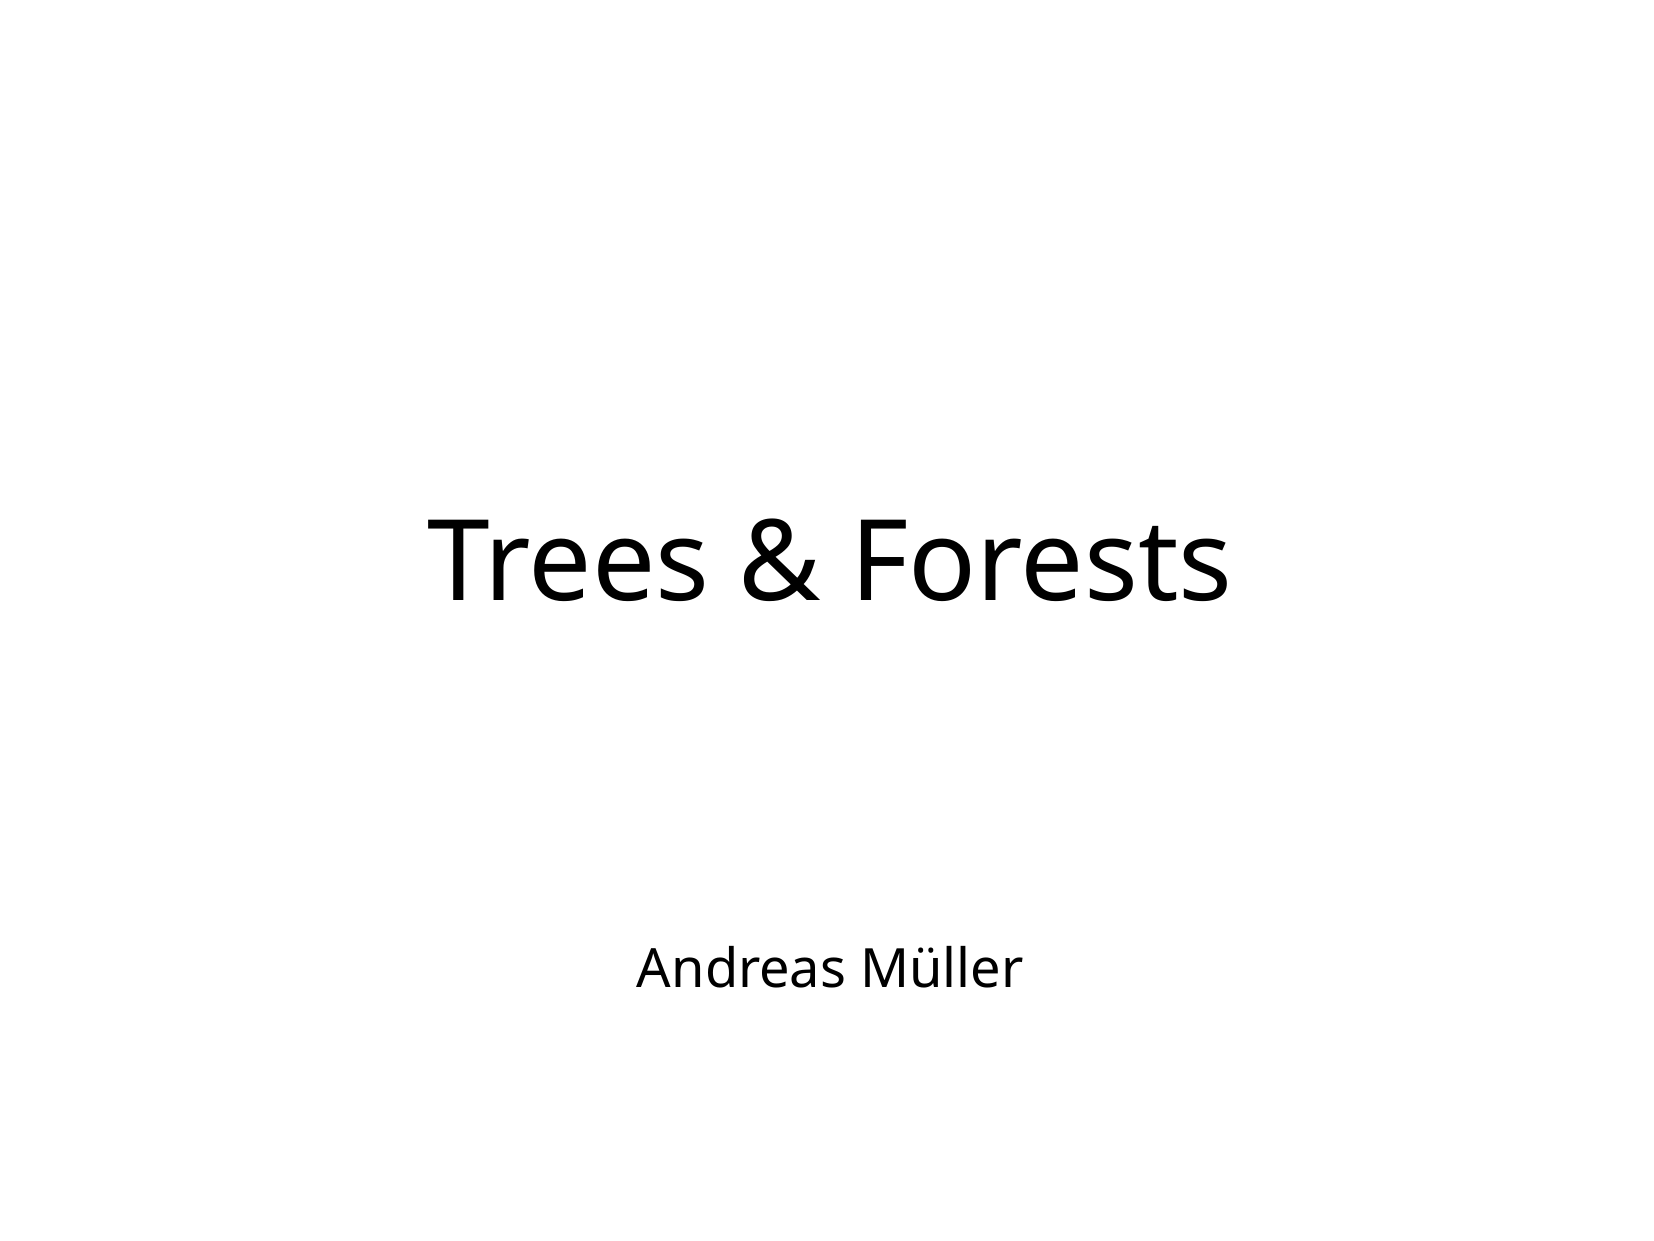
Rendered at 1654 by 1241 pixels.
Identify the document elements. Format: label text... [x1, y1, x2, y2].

text_box Trees & Forests Andreas Müller [86, 142, 1575, 1103]
